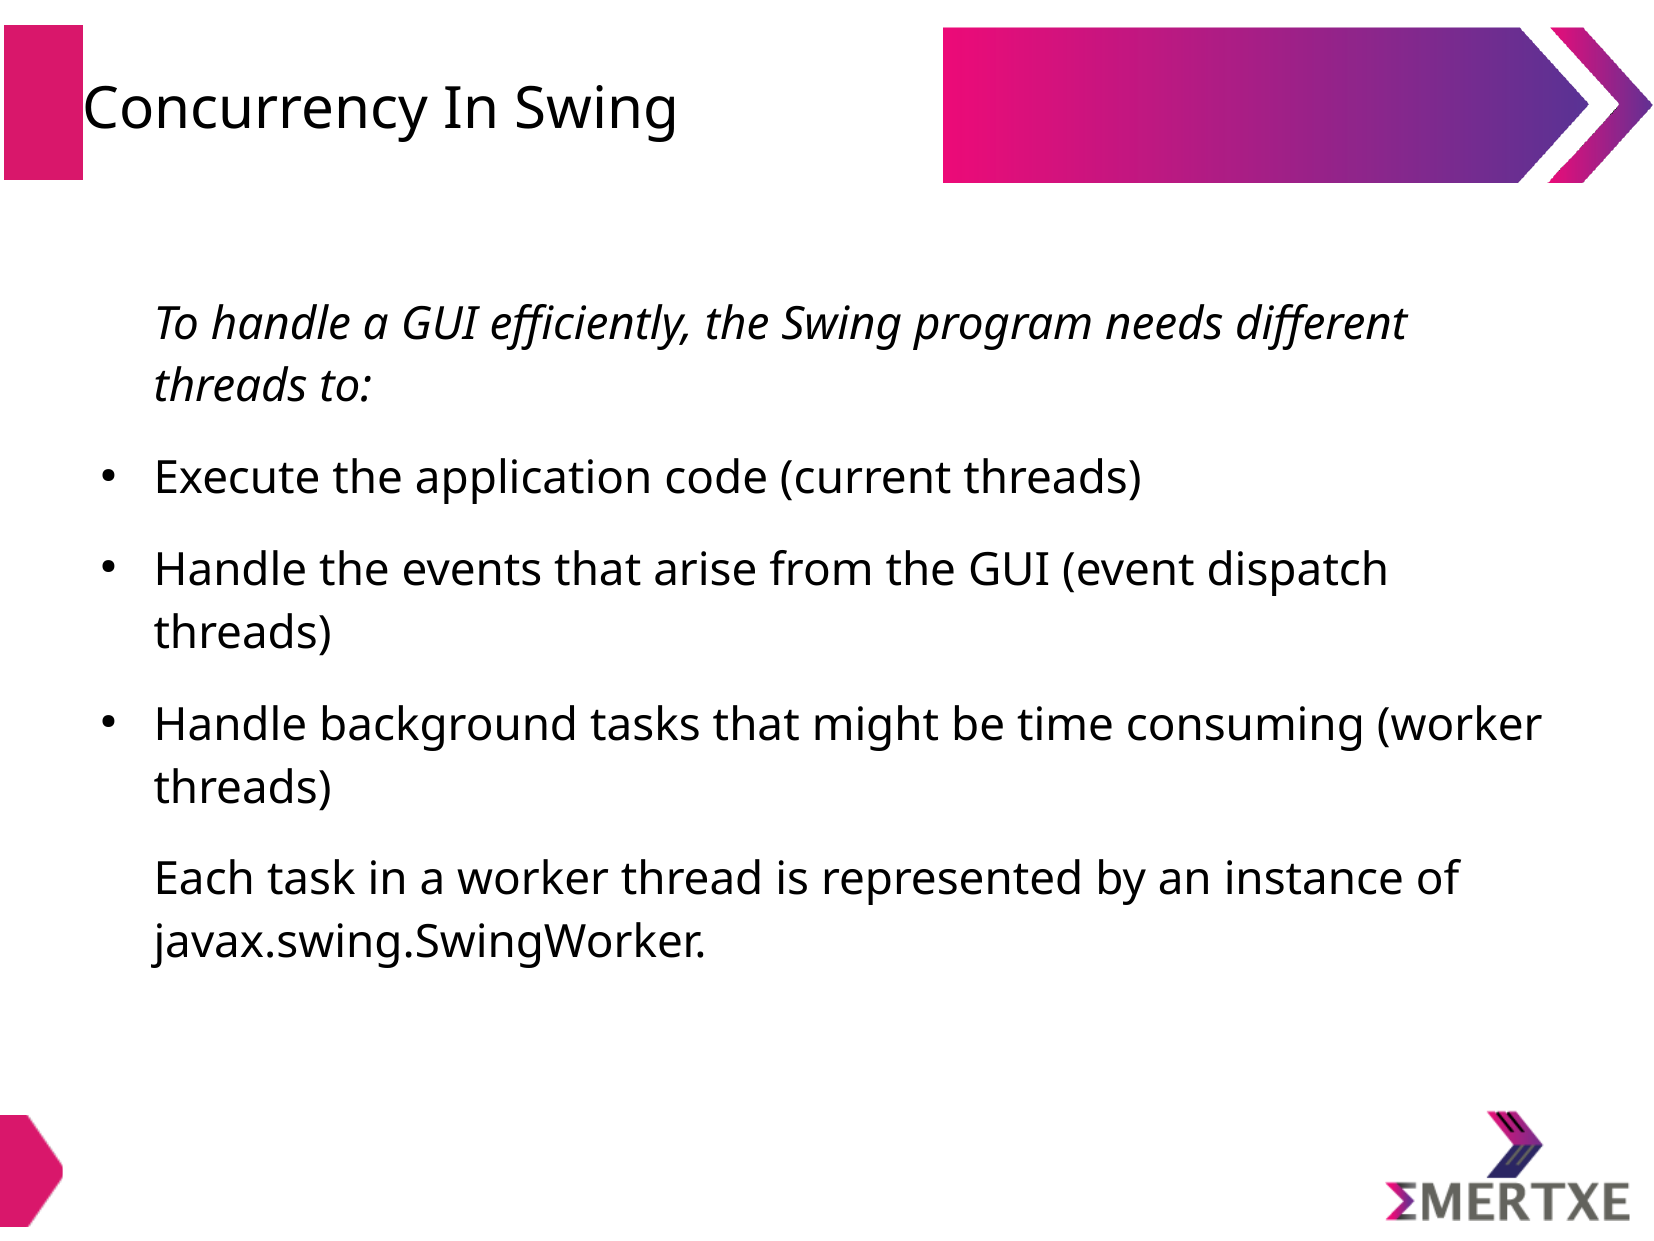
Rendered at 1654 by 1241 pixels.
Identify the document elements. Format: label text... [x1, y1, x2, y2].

list To handle a GUI efficiently, the Swing program needs different threads to: Execute the application code (current threads) Handle the events that arise from the GUI (event dispatch threads) Handle background tasks that might be time consuming (worker threads) Each task in a worker thread is represented by an instance of javax.swing.SwingWorker. [82, 290, 1571, 1010]
title Concurrency In Swing [82, 2, 1571, 210]
picture [1571, 27, 1653, 183]
picture [1385, 1107, 1631, 1221]
